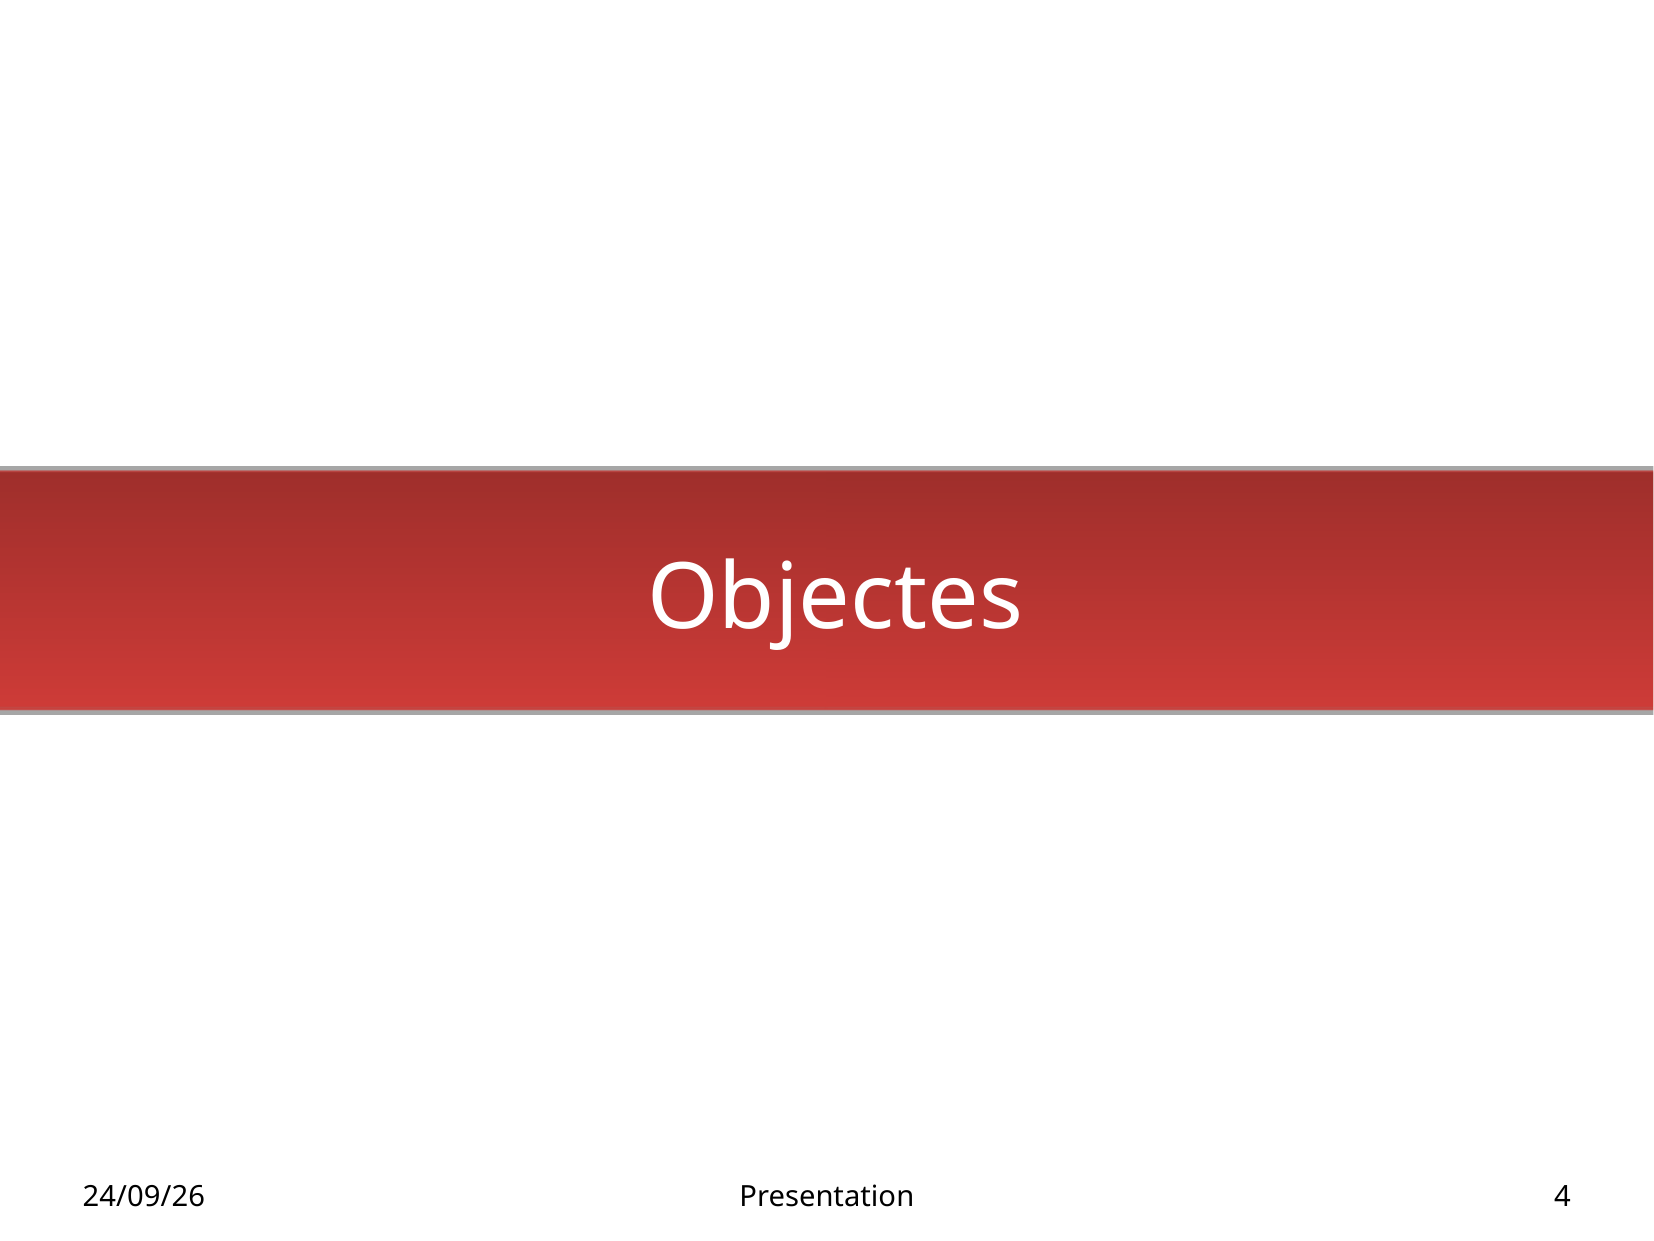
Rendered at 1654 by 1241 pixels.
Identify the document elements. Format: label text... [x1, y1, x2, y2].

picture [0, 466, 1654, 715]
title Objectes [76, 489, 1595, 697]
